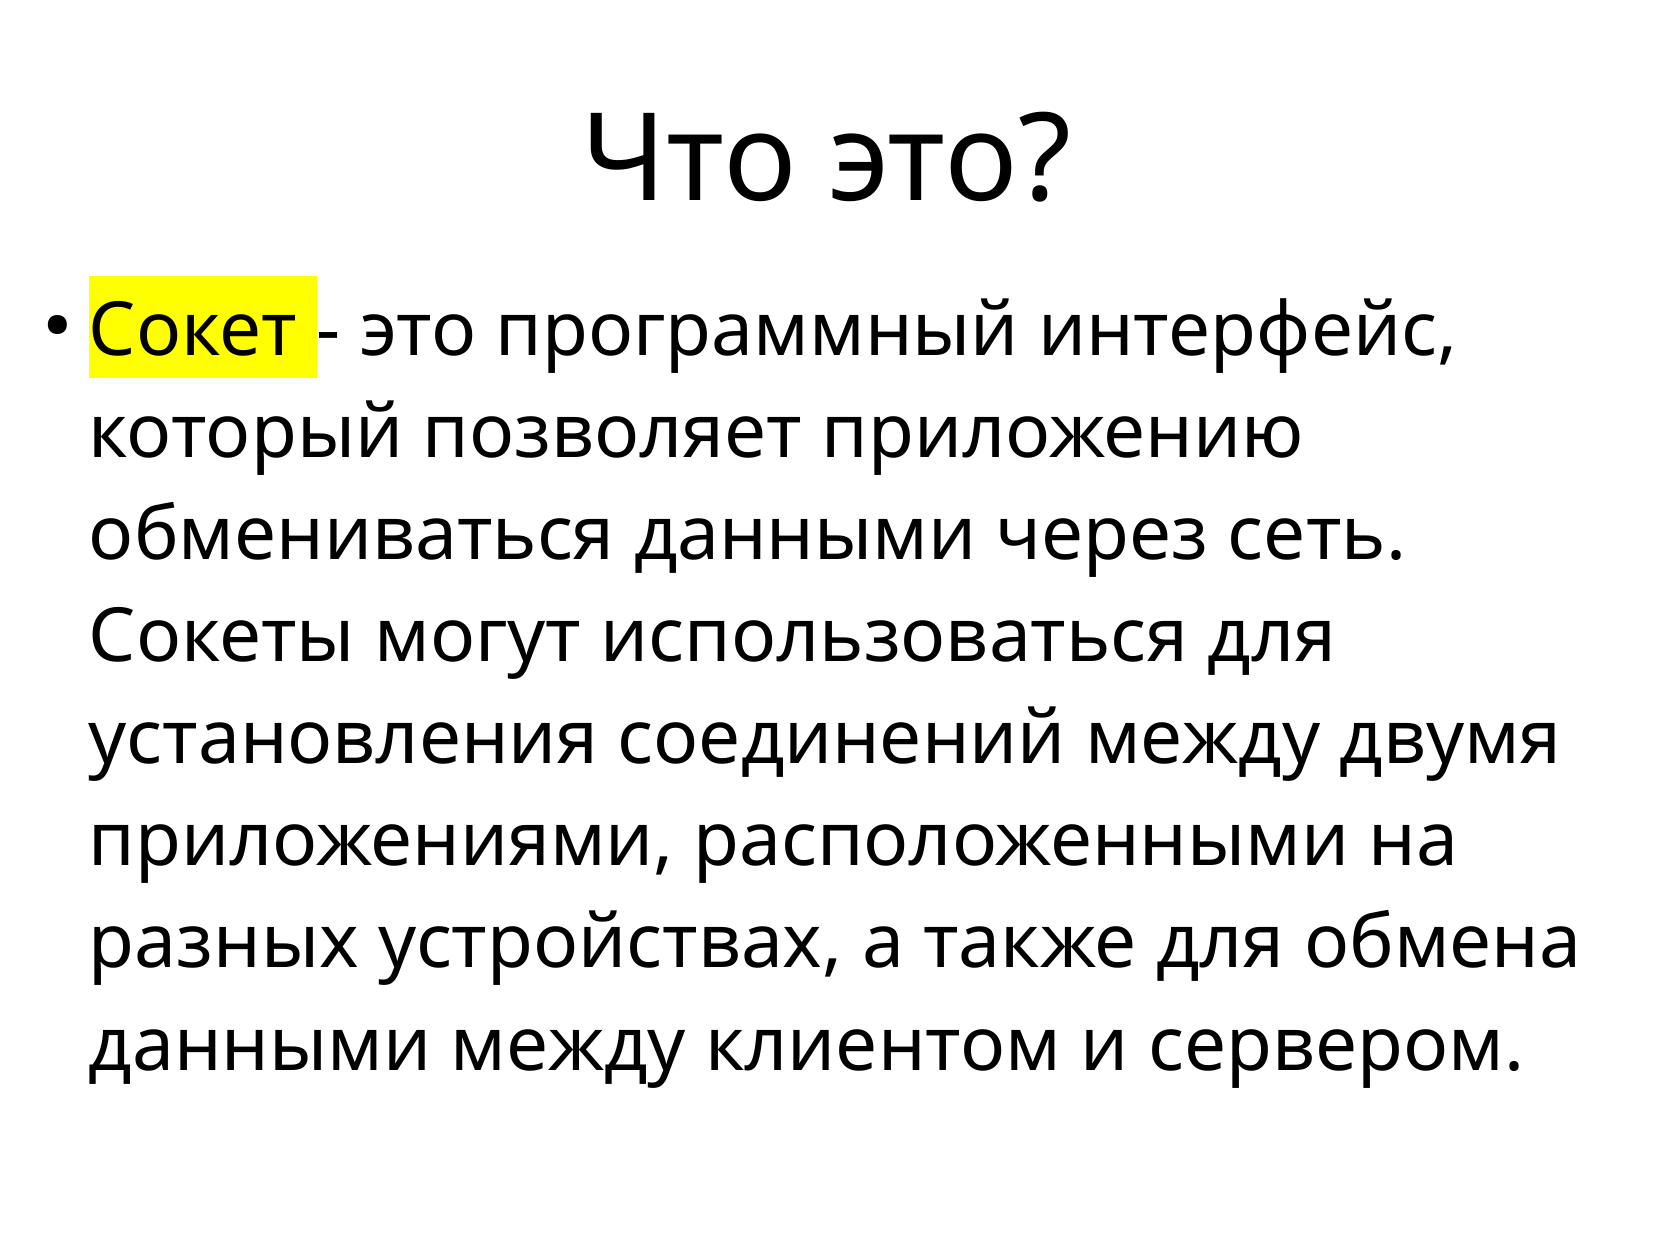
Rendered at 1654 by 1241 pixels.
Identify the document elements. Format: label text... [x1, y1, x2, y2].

title Что это? [82, 49, 1571, 257]
list Сокет - это программный интерфейс, который позволяет приложению обмениваться данными через сеть. Сокеты могут использоваться для установления соединений между двумя приложениями, расположенными на разных устройствах, а также для обмена данными между клиентом и сервером. [29, 275, 1595, 1103]
